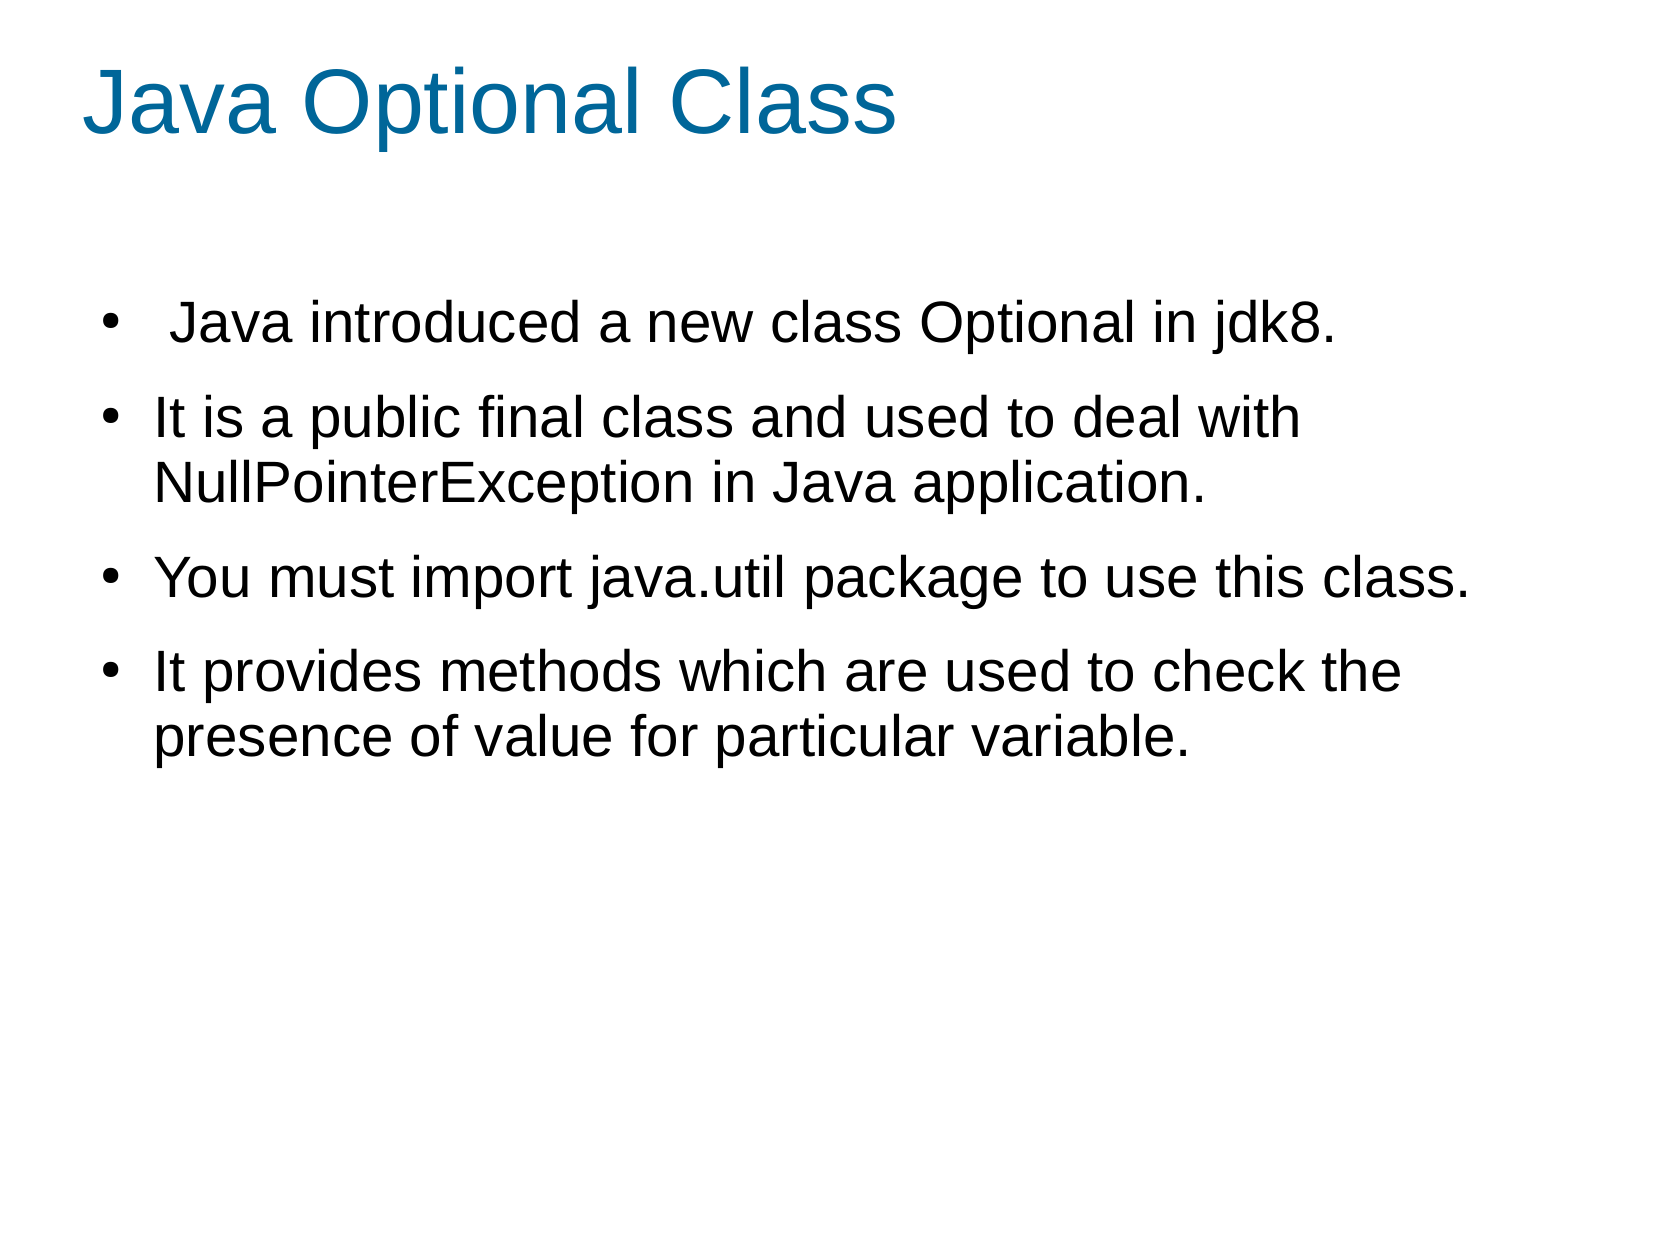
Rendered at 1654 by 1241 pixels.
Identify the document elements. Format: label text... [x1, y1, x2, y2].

title Java Optional Class [82, 49, 1571, 257]
list Java introduced a new class Optional in jdk8. It is a public final class and used to deal with NullPointerException in Java application. You must import java.util package to use this class. It provides methods which are used to check the presence of value for particular variable. [82, 290, 1571, 1010]
